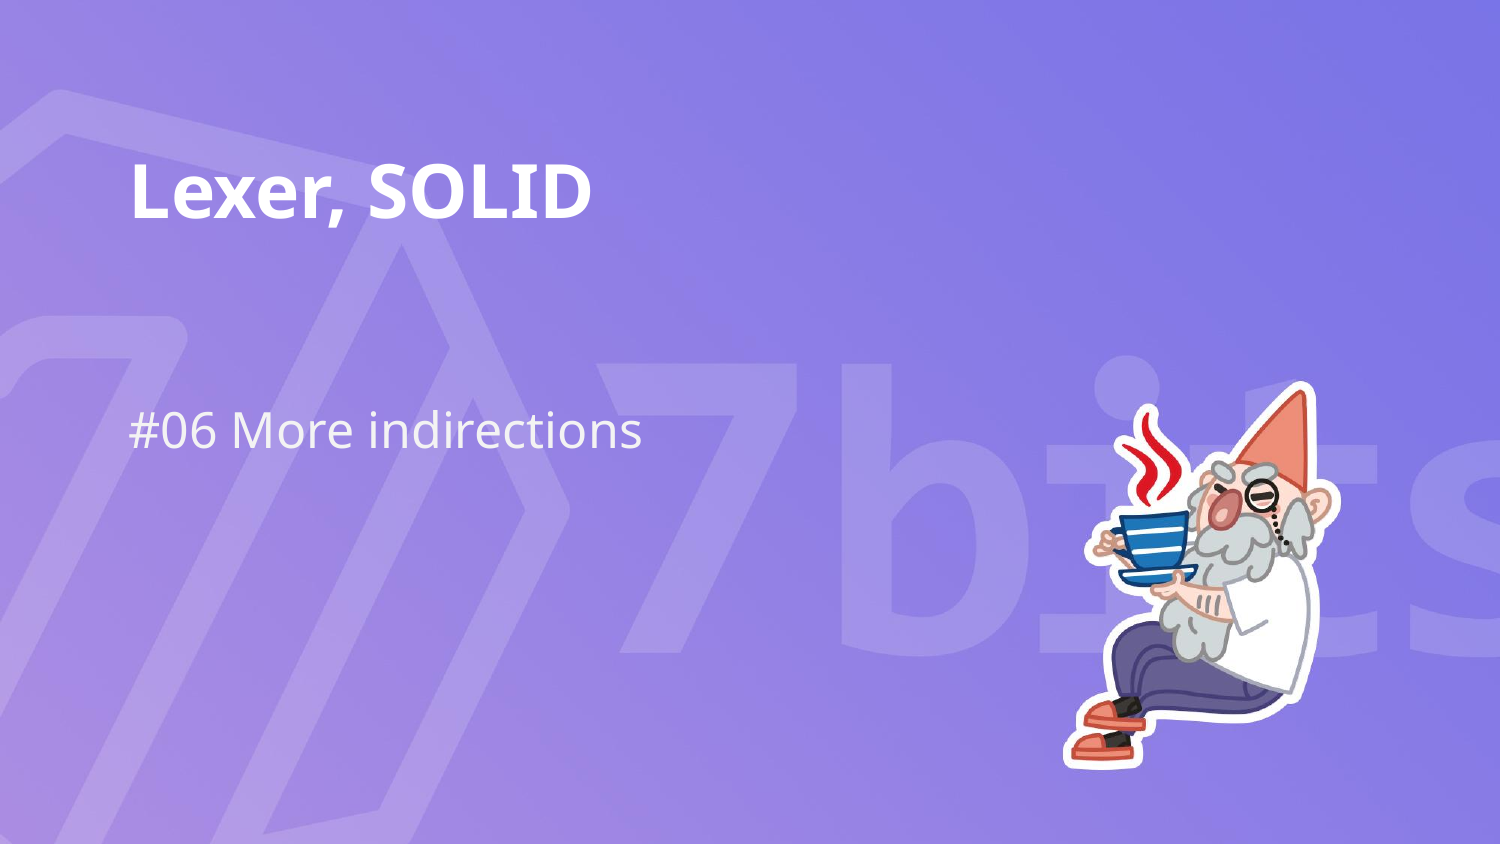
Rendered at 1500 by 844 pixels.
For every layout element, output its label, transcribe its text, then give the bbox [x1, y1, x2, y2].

subtitle #06 More indirections [113, 383, 1092, 482]
title Lexer, SOLID [113, 128, 1116, 351]
picture [0, 0, 1500, 844]
